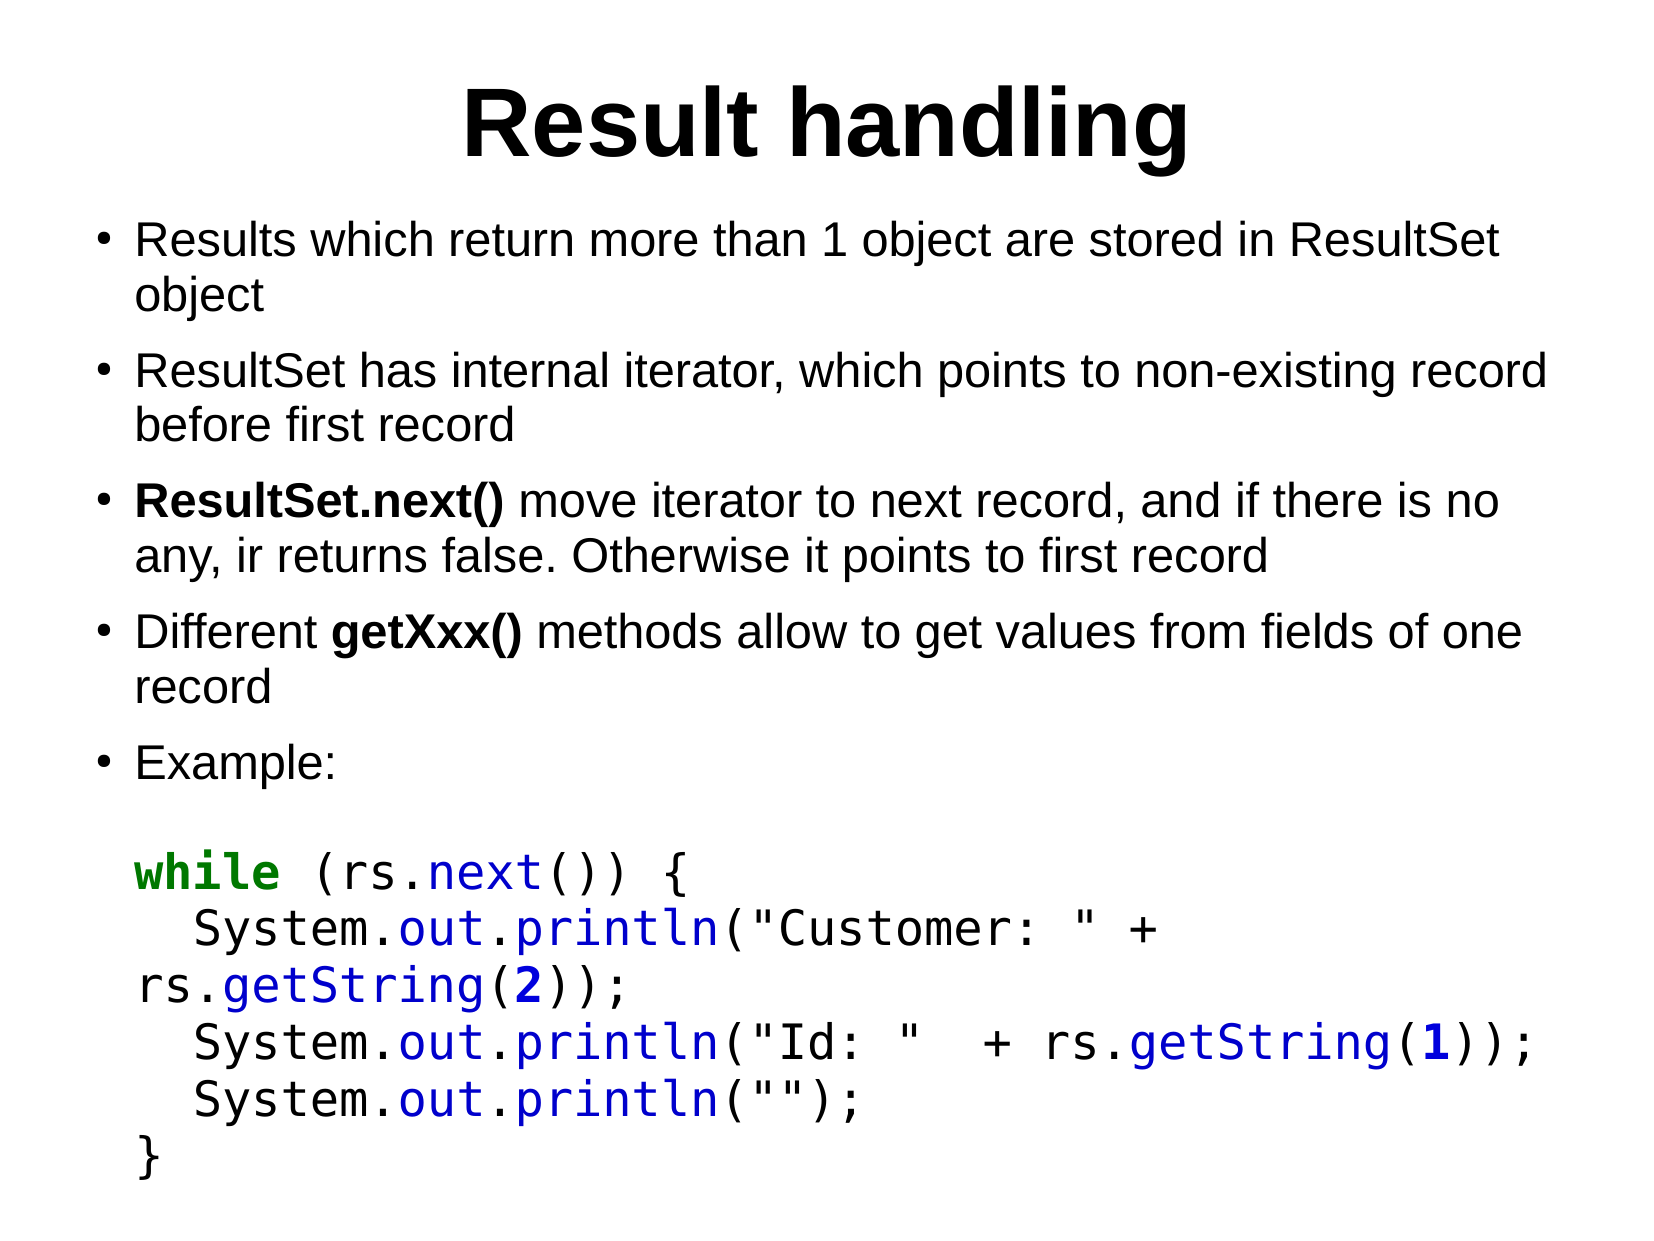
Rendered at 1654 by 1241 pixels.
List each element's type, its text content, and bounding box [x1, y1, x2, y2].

list Results which return more than 1 object are stored in ResultSet object ResultSet has internal iterator, which points to non-existing record before first record ResultSet.next() move iterator to next record, and if there is no any, ir returns false. Otherwise it points to first record Different getXxx() methods allow to get values from fields of one record Example: while (rs.next()) { System.out.println("Customer: " + rs.getString(2)); System.out.println("Id: " + rs.getString(1)); System.out.println(""); } [82, 212, 1583, 1193]
title Result handling [82, 67, 1571, 177]
